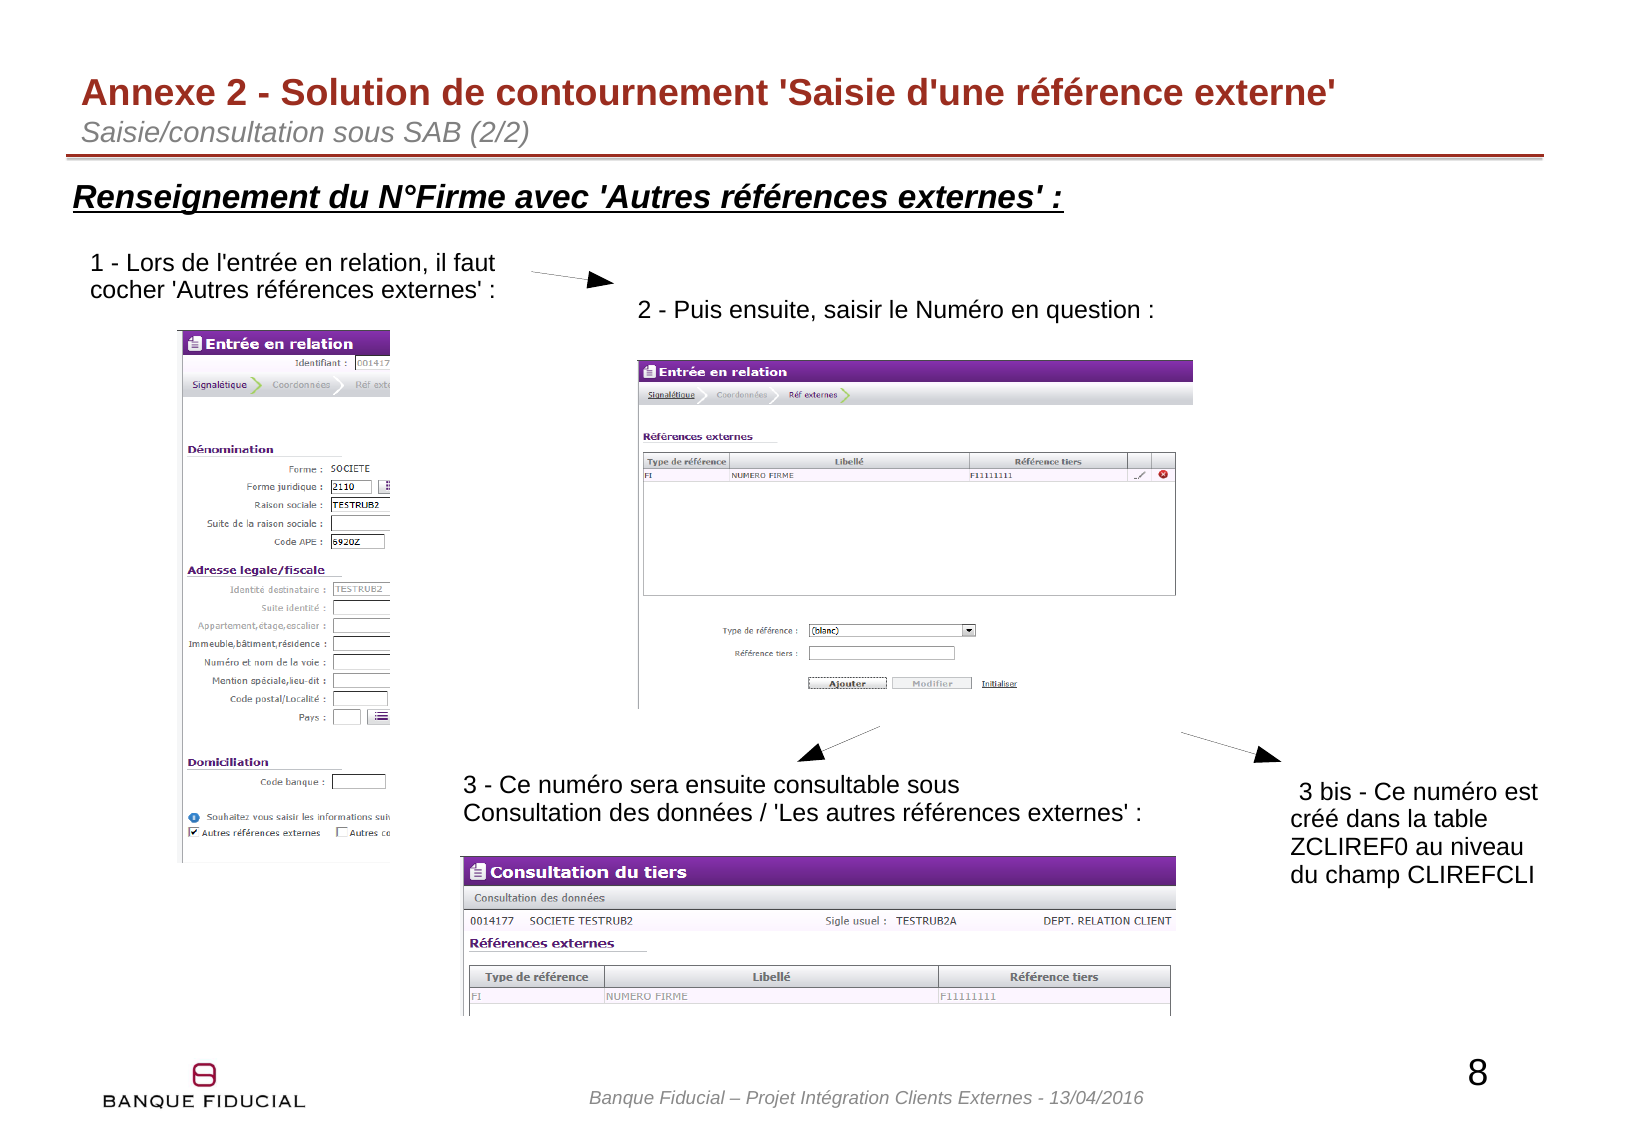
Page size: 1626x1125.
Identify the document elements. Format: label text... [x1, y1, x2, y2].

picture [637, 360, 1193, 709]
title Annexe 2 - Solution de contournement 'Saisie d'une référence externe' Saisie/consultation sous SAB (2/2) [65, 91, 1544, 156]
text_box 1 - Lors de l'entrée en relation, il faut cocher 'Autres références externes' : [4, 203, 514, 367]
text_box 3 - Ce numéro sera ensuite consultable sous Consultation des données / 'Les autres références externes' : [439, 761, 1625, 912]
text_box 3 bis - Ce numéro est créé dans la table ZCLIREF0 au niveau du champ CLIREFCLI [1275, 767, 1571, 919]
text_box 2 - Puis ensuite, saisir le Numéro en question : [614, 286, 1254, 438]
picture [177, 367, 390, 863]
picture [460, 856, 1176, 1016]
text_box Renseignement du N°Firme avec 'Autres références externes' : [57, 165, 1264, 1125]
